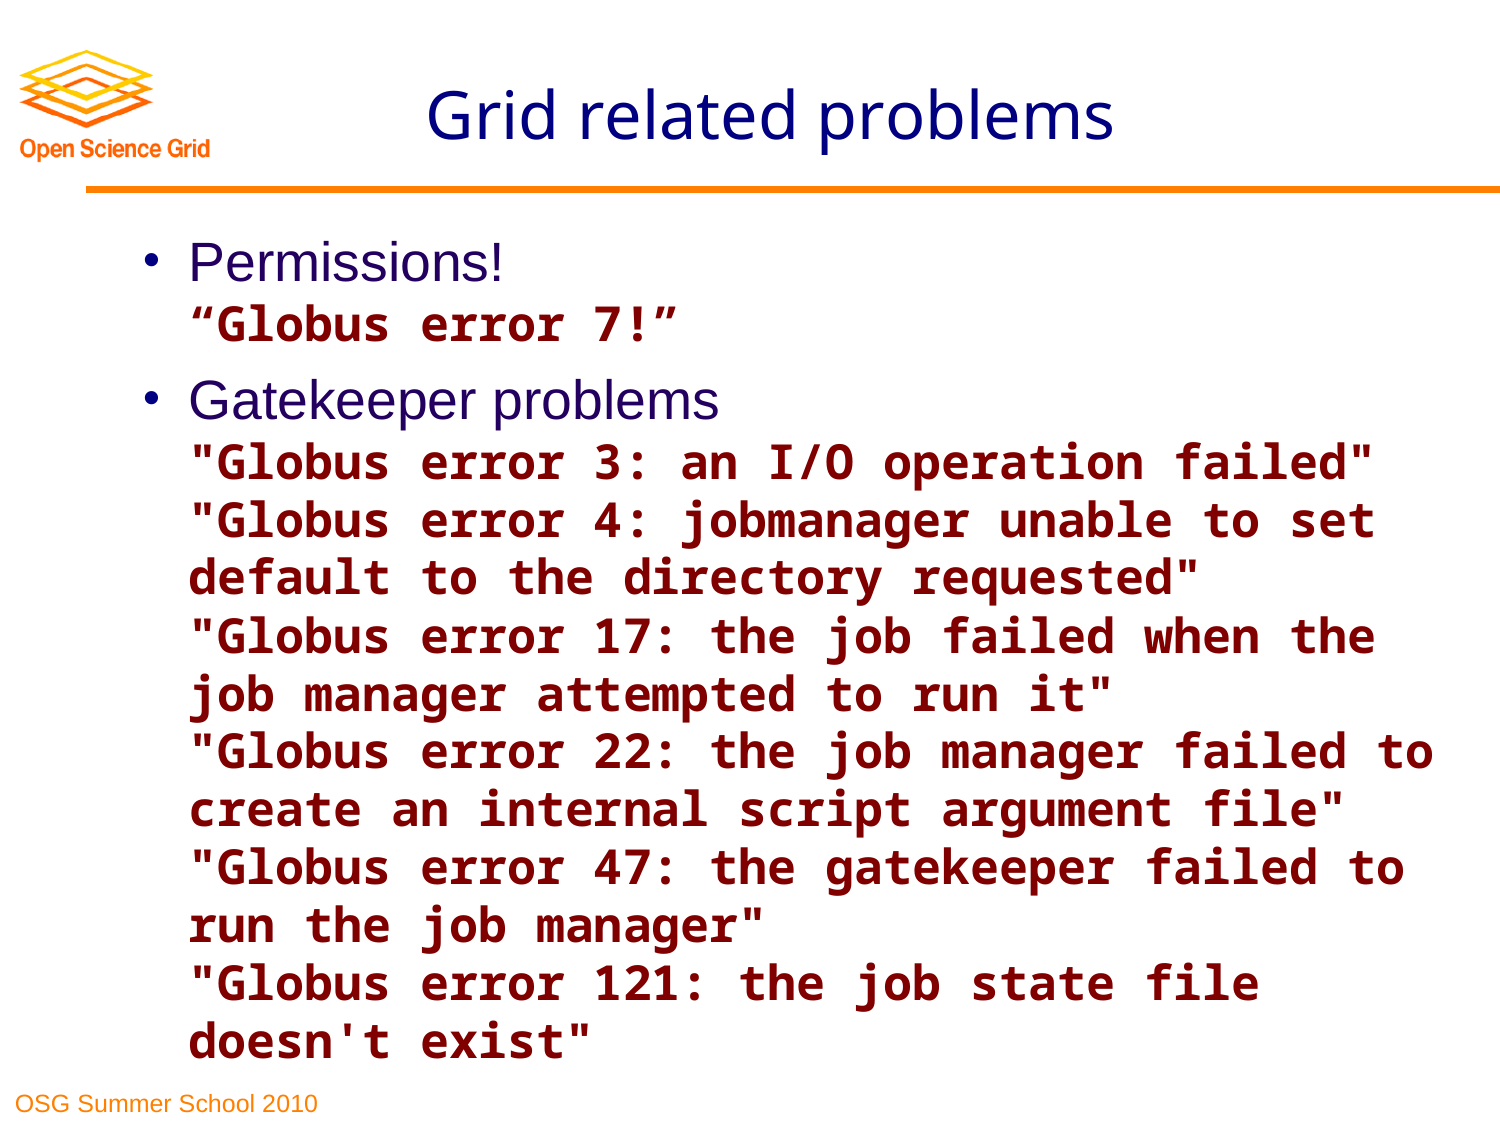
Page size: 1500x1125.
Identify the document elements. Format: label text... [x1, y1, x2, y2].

picture [0, 27, 201, 179]
title Grid related problems [201, 11, 1342, 215]
list Permissions! “Globus error 7!” Gatekeeper problems "Globus error 3: an I/O operation failed" "Globus error 4: jobmanager unable to set default to the directory requested" "Globus error 17: the job failed when the job manager attempted to run it" "Globus error 22: the job manager failed to create an internal script argument file" "Globus error 47: the gatekeeper failed to run the job manager" "Globus error 121: the job state file doesn't exist" [127, 218, 1500, 1088]
